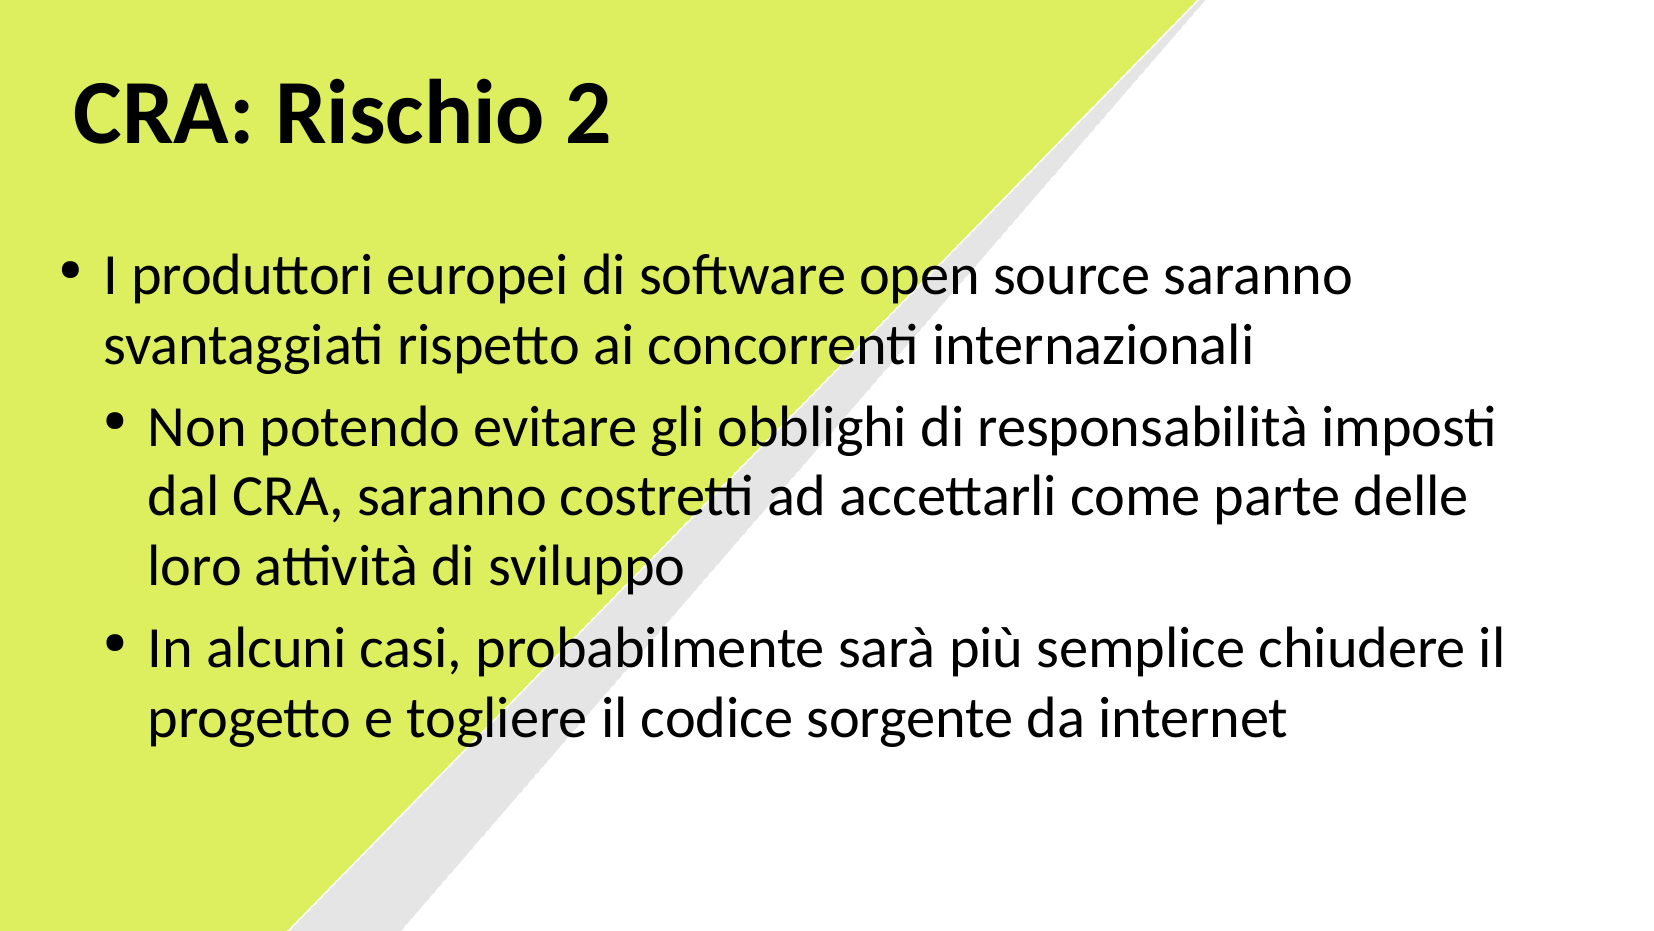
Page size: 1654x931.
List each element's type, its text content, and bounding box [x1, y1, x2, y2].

list I produttori europei di software open source saranno svantaggiati rispetto ai concorrenti internazionali Non potendo evitare gli obblighi di responsabilità imposti dal CRA, saranno costretti ad accettarli come parte delle loro attività di sviluppo In alcuni casi, probabilmente sarà più semplice chiudere il progetto e togliere il codice sorgente da internet [59, 236, 1571, 886]
title CRA: Rischio 2 [59, 37, 1571, 178]
picture [0, 0, 1654, 931]
